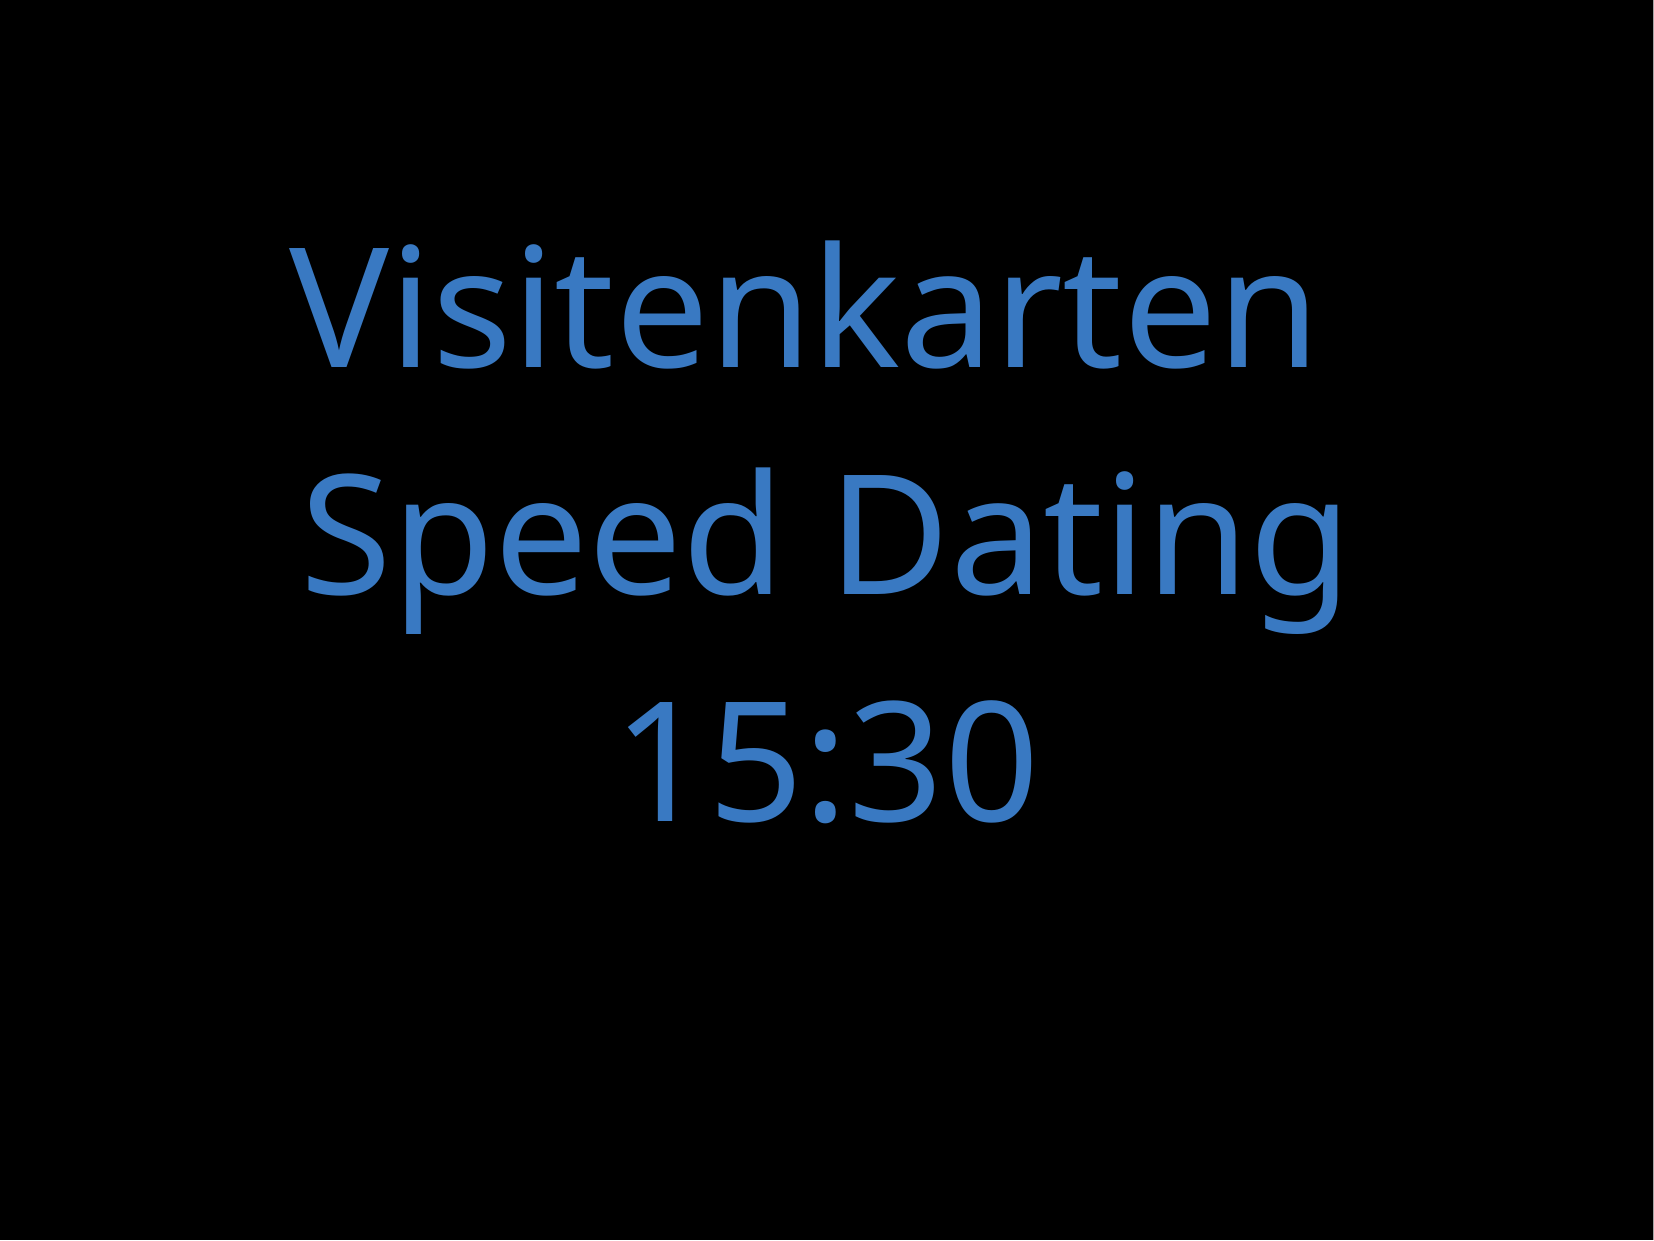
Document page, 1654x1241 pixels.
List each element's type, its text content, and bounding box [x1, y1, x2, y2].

subtitle Visitenkarten Speed Dating 15:30 [82, 49, 1571, 1010]
